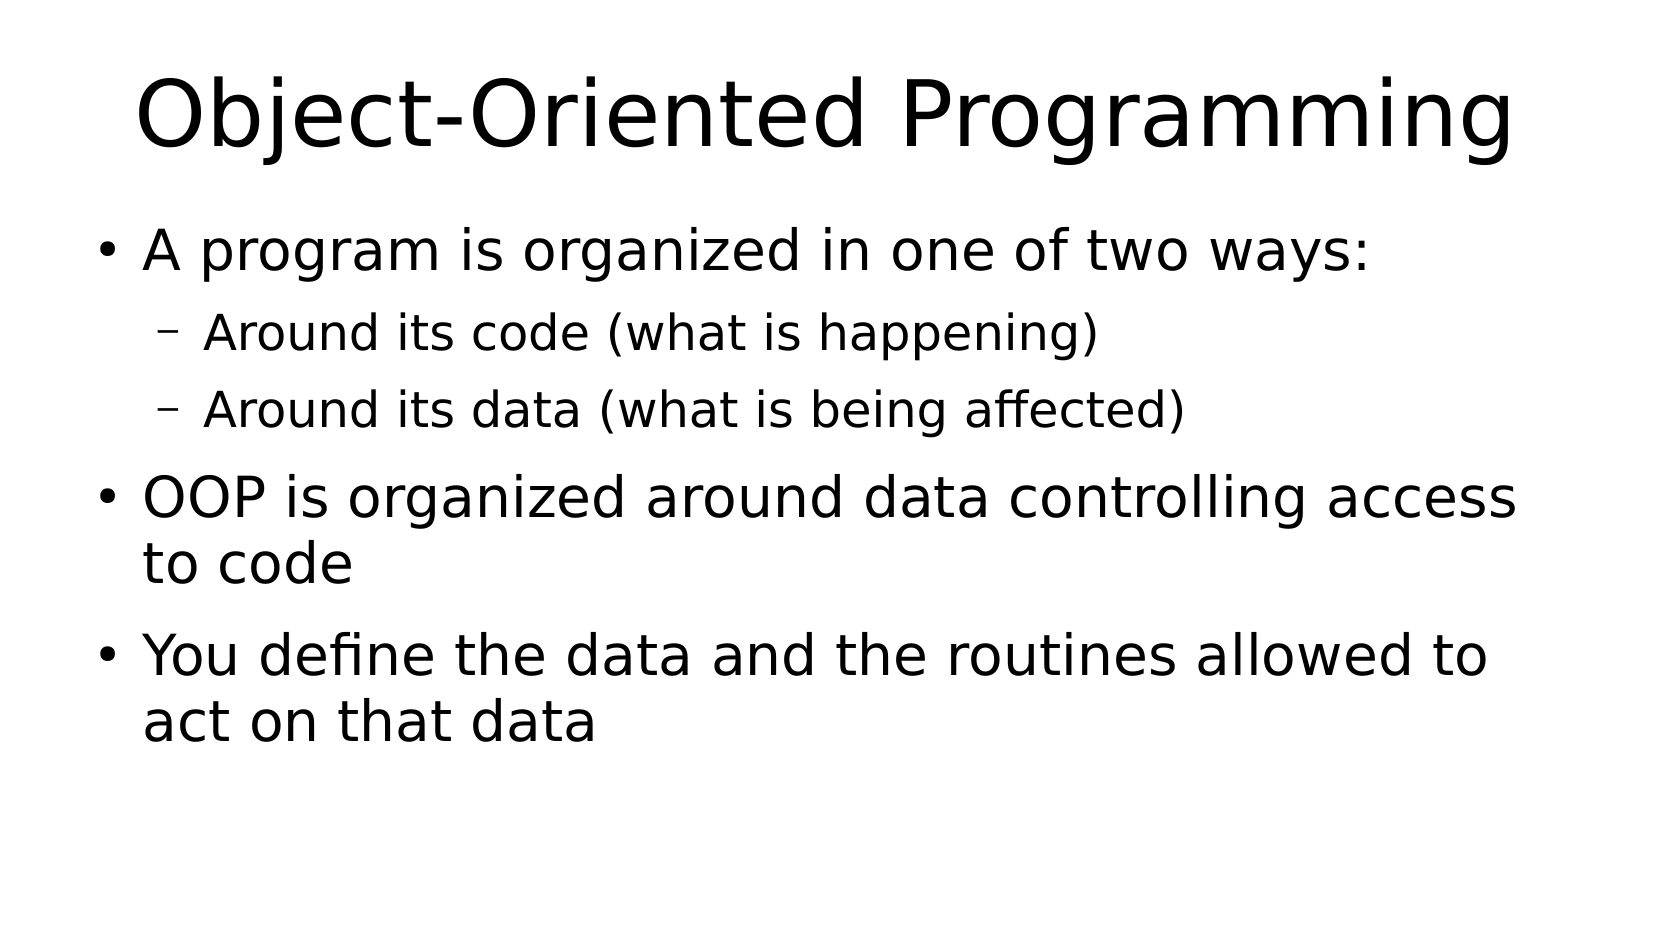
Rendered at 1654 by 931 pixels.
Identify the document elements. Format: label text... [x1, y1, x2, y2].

list A program is organized in one of two ways: Around its code (what is happening) Around its data (what is being affected) OOP is organized around data controlling access to code You define the data and the routines allowed to act on that data [82, 217, 1571, 758]
title Object-Oriented Programming [82, 37, 1571, 193]
